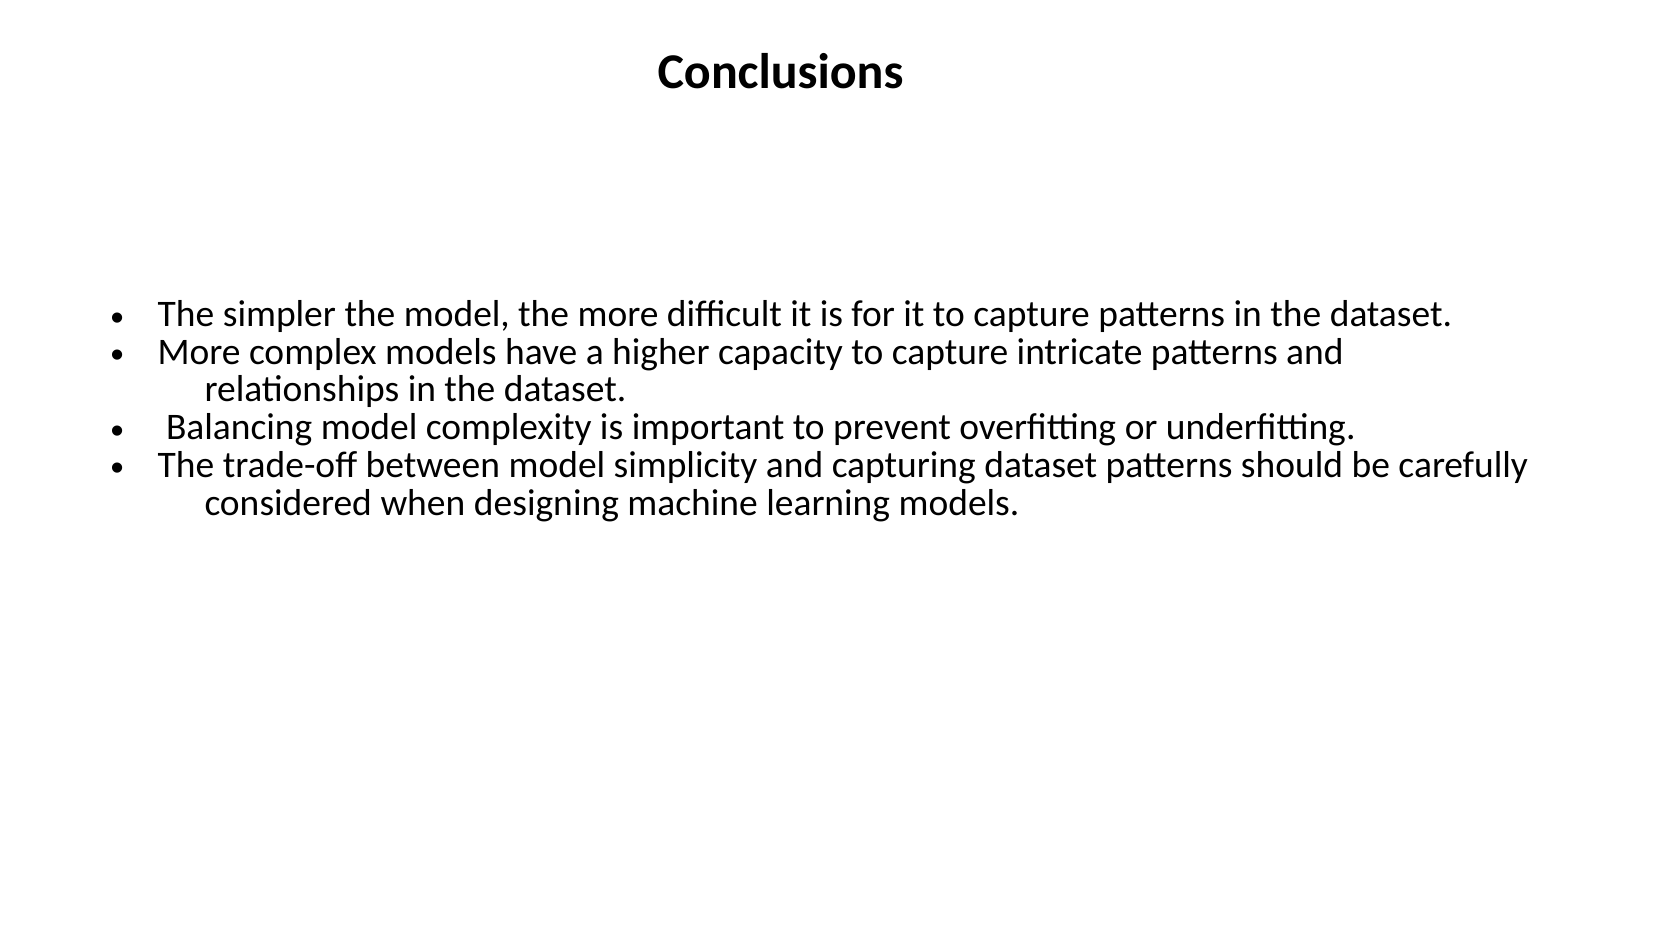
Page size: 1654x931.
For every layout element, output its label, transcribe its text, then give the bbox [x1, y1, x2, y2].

text_box Conclusions [367, 43, 1194, 120]
text_box The simpler the model, the more difficult it is for it to capture patterns in the dataset. More complex models have a higher capacity to capture intricate patterns and relationships in the dataset. Balancing model complexity is important to prevent overfitting or underfitting. The trade-off between model simplicity and capturing dataset patterns should be carefully considered when designing machine learning models. [95, 290, 1558, 711]
